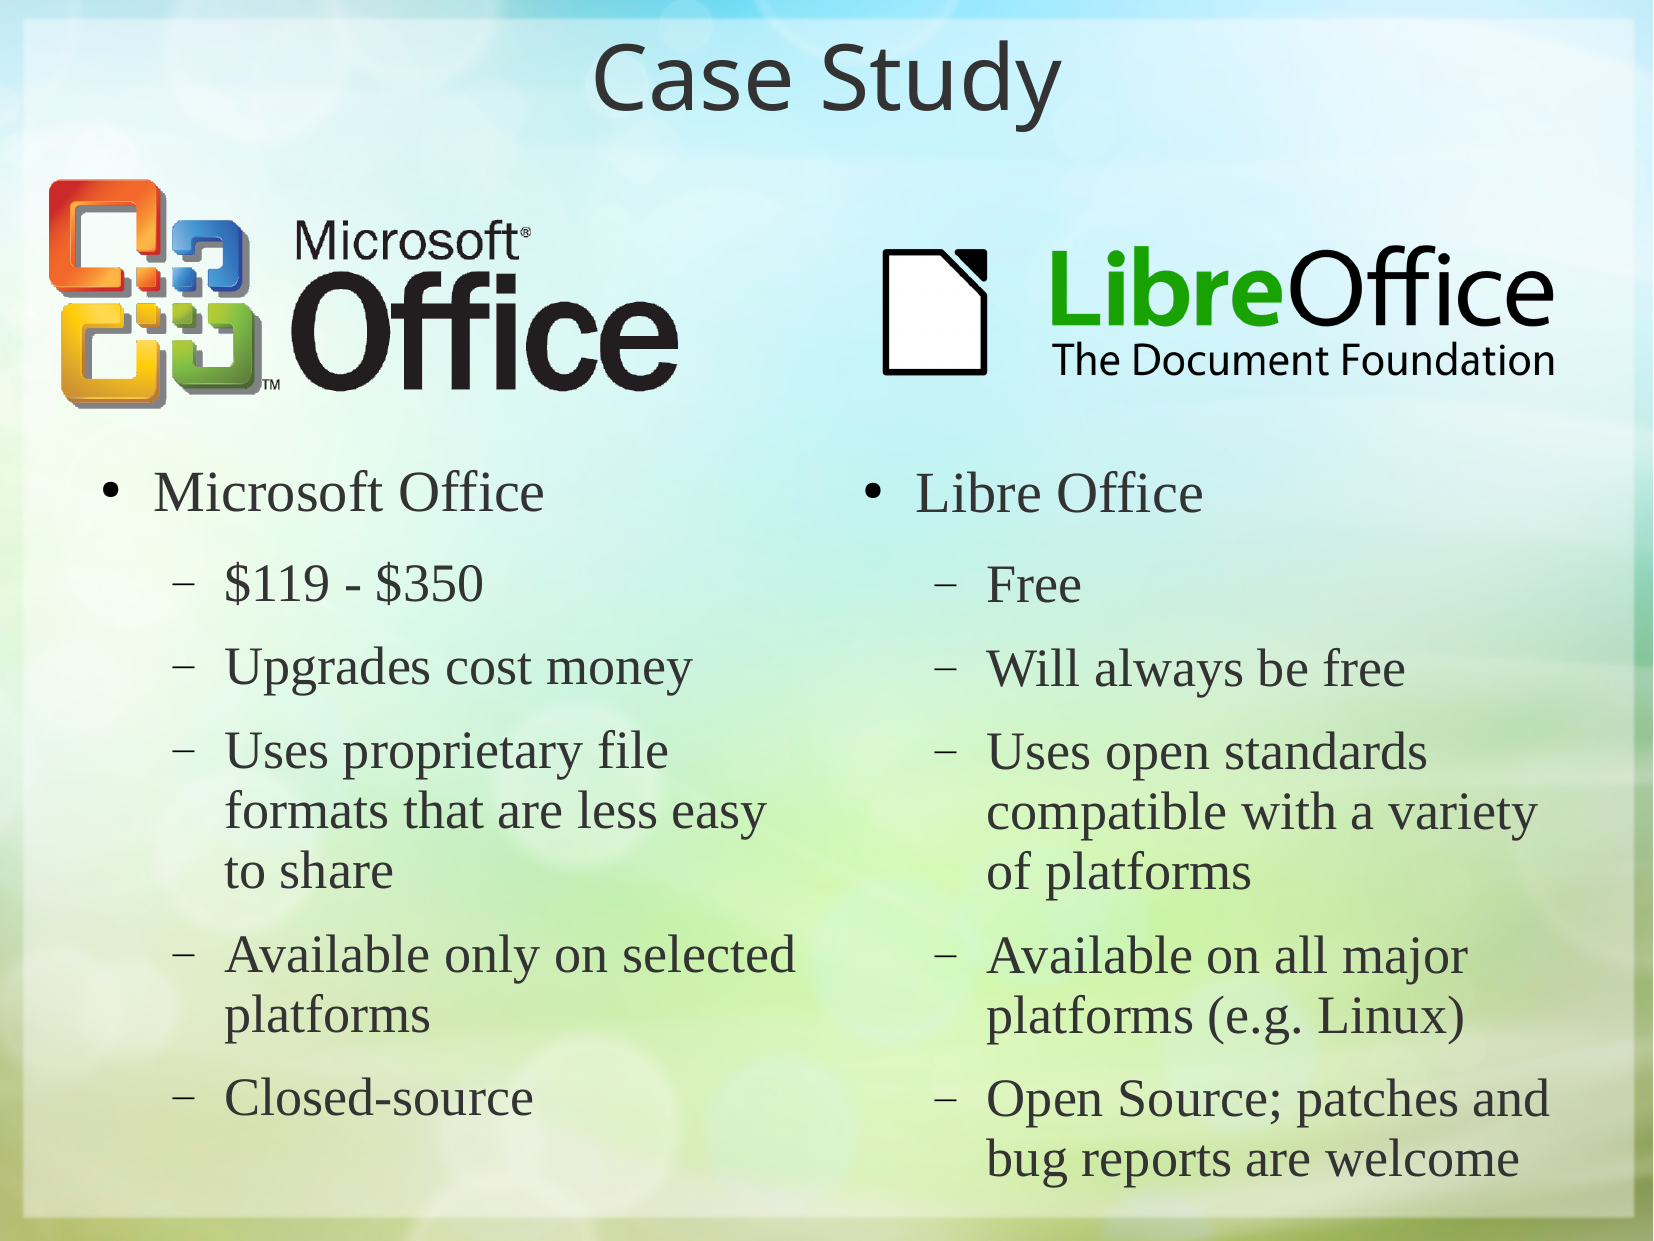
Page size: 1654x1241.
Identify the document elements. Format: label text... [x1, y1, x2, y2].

list Libre Office Free Will always be free Uses open standards compatible with a variety of platforms Available on all major platforms (e.g. Linux) Open Source; patches and bug reports are welcome [844, 460, 1571, 1189]
list Microsoft Office $119 - $350 Upgrades cost money Uses proprietary file formats that are less easy to share Available only on selected platforms Closed-source [82, 458, 809, 1171]
picture [0, 0, 1654, 1241]
title Case Study [82, 0, 1571, 151]
